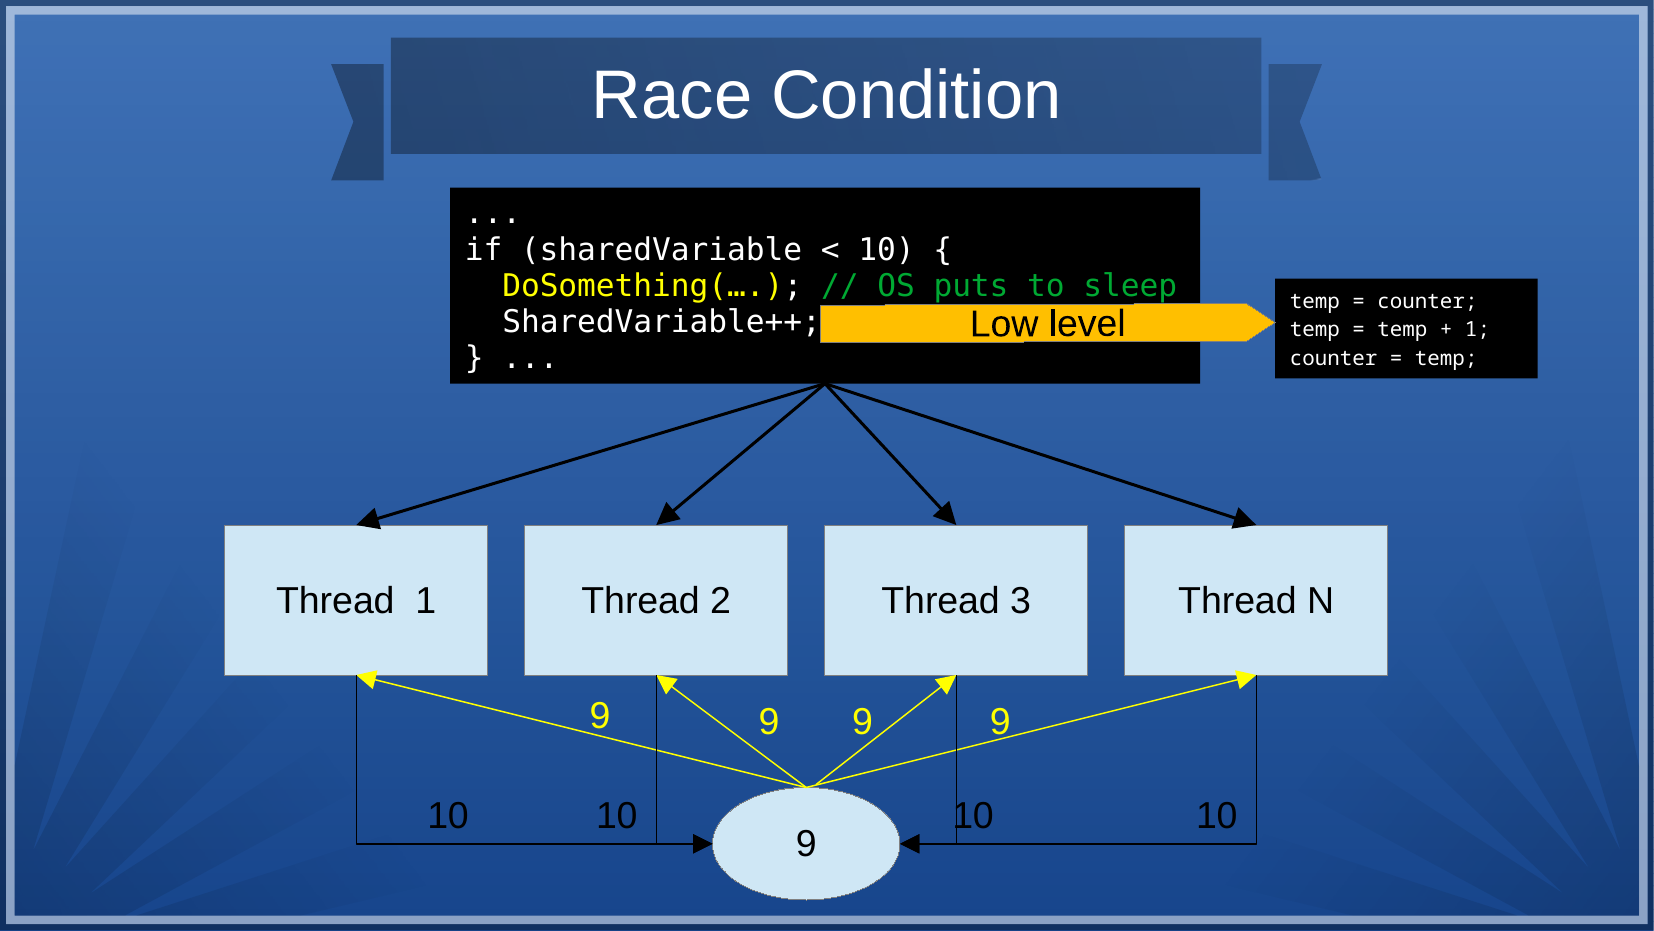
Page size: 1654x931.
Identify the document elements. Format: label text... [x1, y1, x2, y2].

text_box 9 [731, 693, 807, 751]
title Race Condition [389, 35, 1264, 154]
text_box Thread 2 [524, 525, 788, 676]
text_box 9 [562, 687, 638, 745]
text_box 10 [412, 787, 488, 845]
text_box 9 [975, 693, 1051, 751]
text_box 10 [1181, 787, 1257, 845]
text_box 9 [825, 693, 901, 751]
text_box Thread N [1124, 525, 1388, 676]
text_box 10 [937, 787, 1013, 845]
text_box Thread 3 [824, 525, 1088, 676]
text_box 9 [712, 787, 900, 901]
text_box Thread 1 [224, 525, 488, 676]
text_box ... if (sharedVariable < 10) { DoSomething(….); // OS puts to sleep SharedVariable++; } ... [450, 187, 1201, 384]
text_box temp = counter; temp = temp + 1; counter = temp; [1275, 278, 1538, 366]
text_box 10 [581, 787, 657, 845]
text_box Low level [820, 303, 1276, 343]
